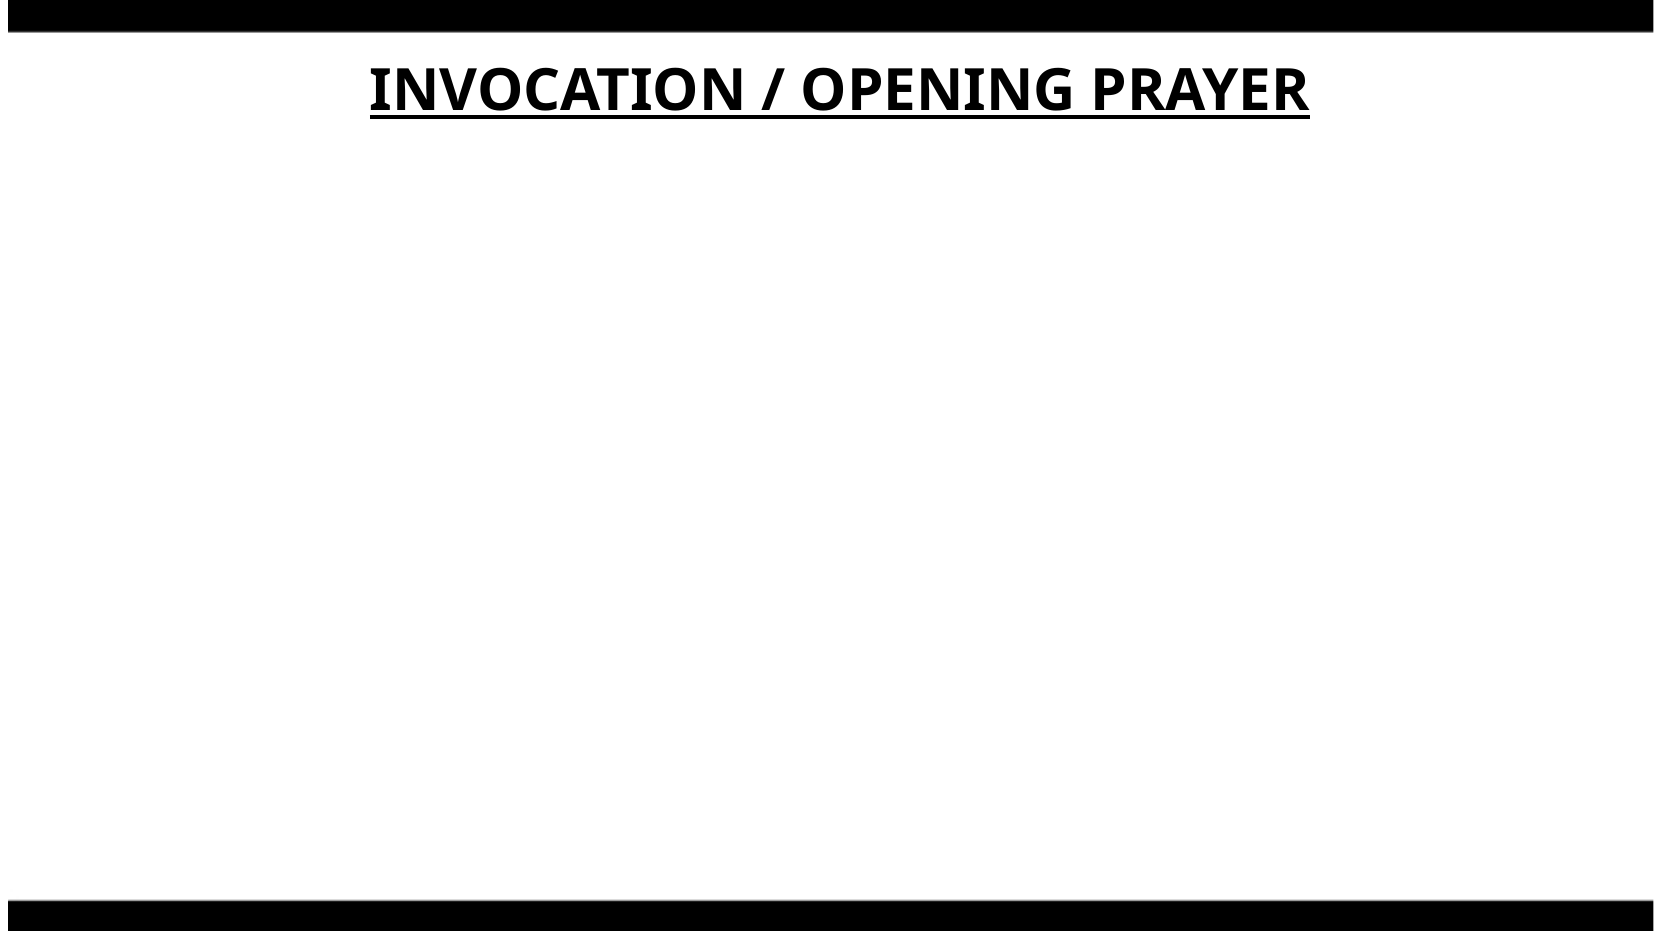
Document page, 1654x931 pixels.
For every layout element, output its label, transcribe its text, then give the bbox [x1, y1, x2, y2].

picture [8, 0, 1654, 931]
text_box INVOCATION / OPENING PRAYER [105, 40, 1576, 133]
